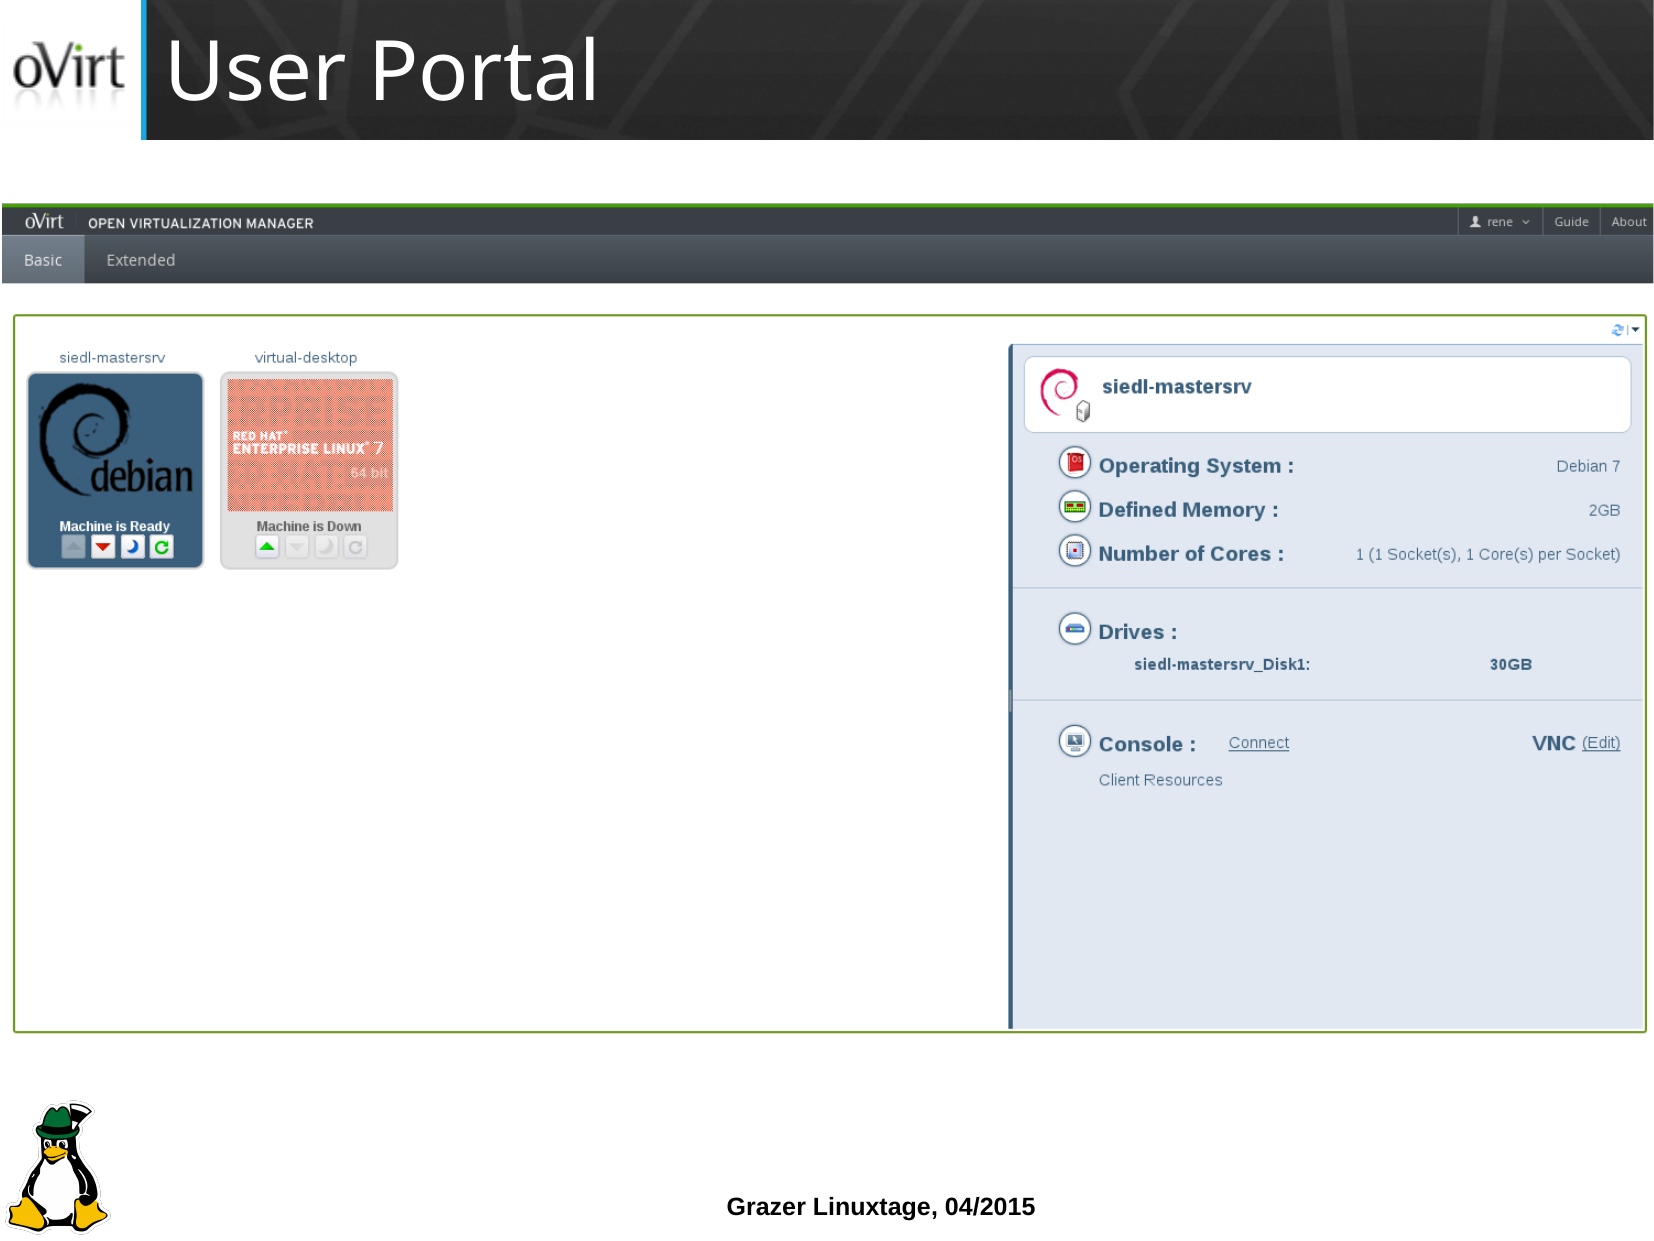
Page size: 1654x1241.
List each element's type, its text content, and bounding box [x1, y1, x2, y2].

picture [5, 1100, 111, 1235]
picture [0, 0, 1654, 140]
title User Portal [164, 18, 1653, 119]
picture [2, 203, 1654, 1041]
